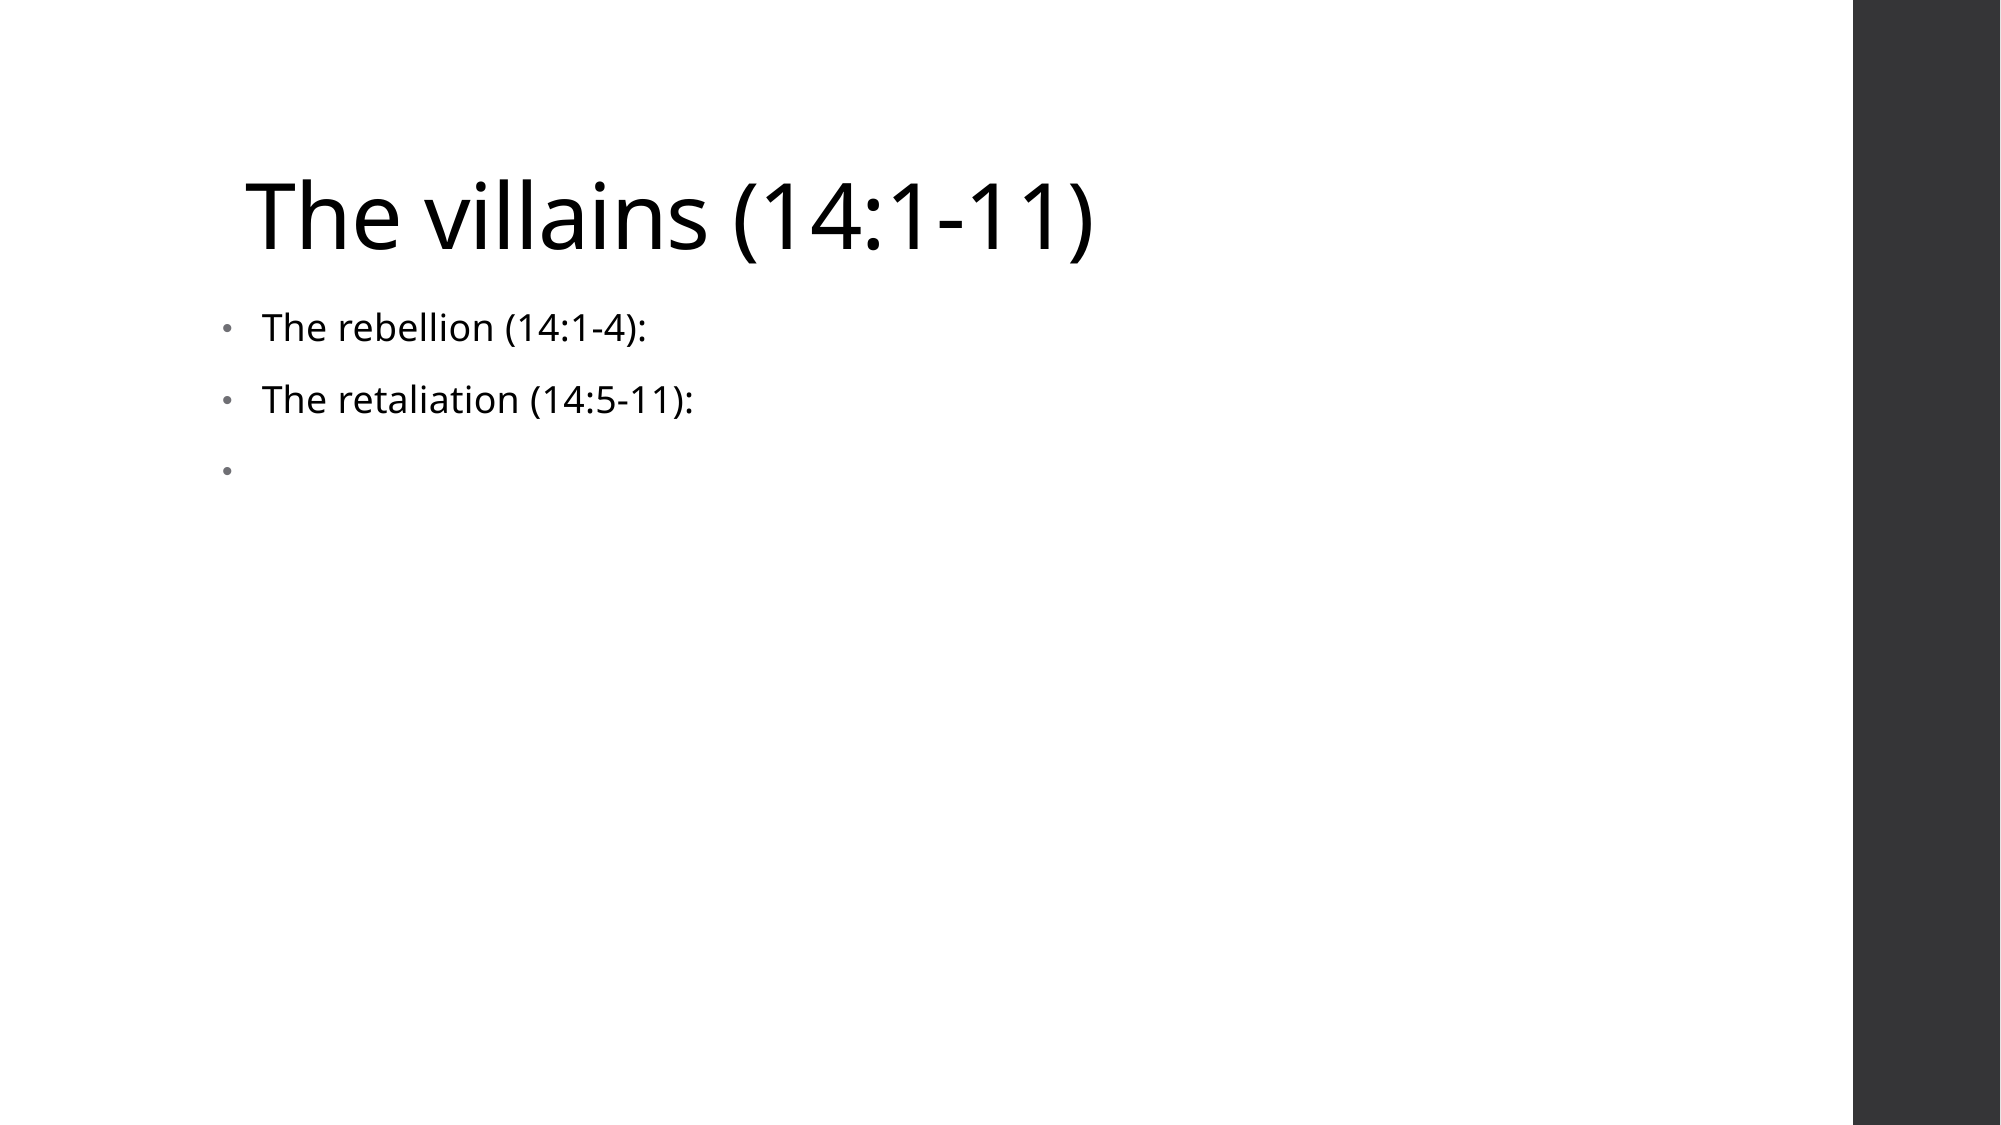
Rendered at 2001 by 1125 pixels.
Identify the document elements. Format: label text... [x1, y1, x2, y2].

title The villains (14:1-11) [206, 60, 1797, 278]
list The rebellion (14:1-4): The retaliation (14:5-11): [206, 299, 1617, 1014]
